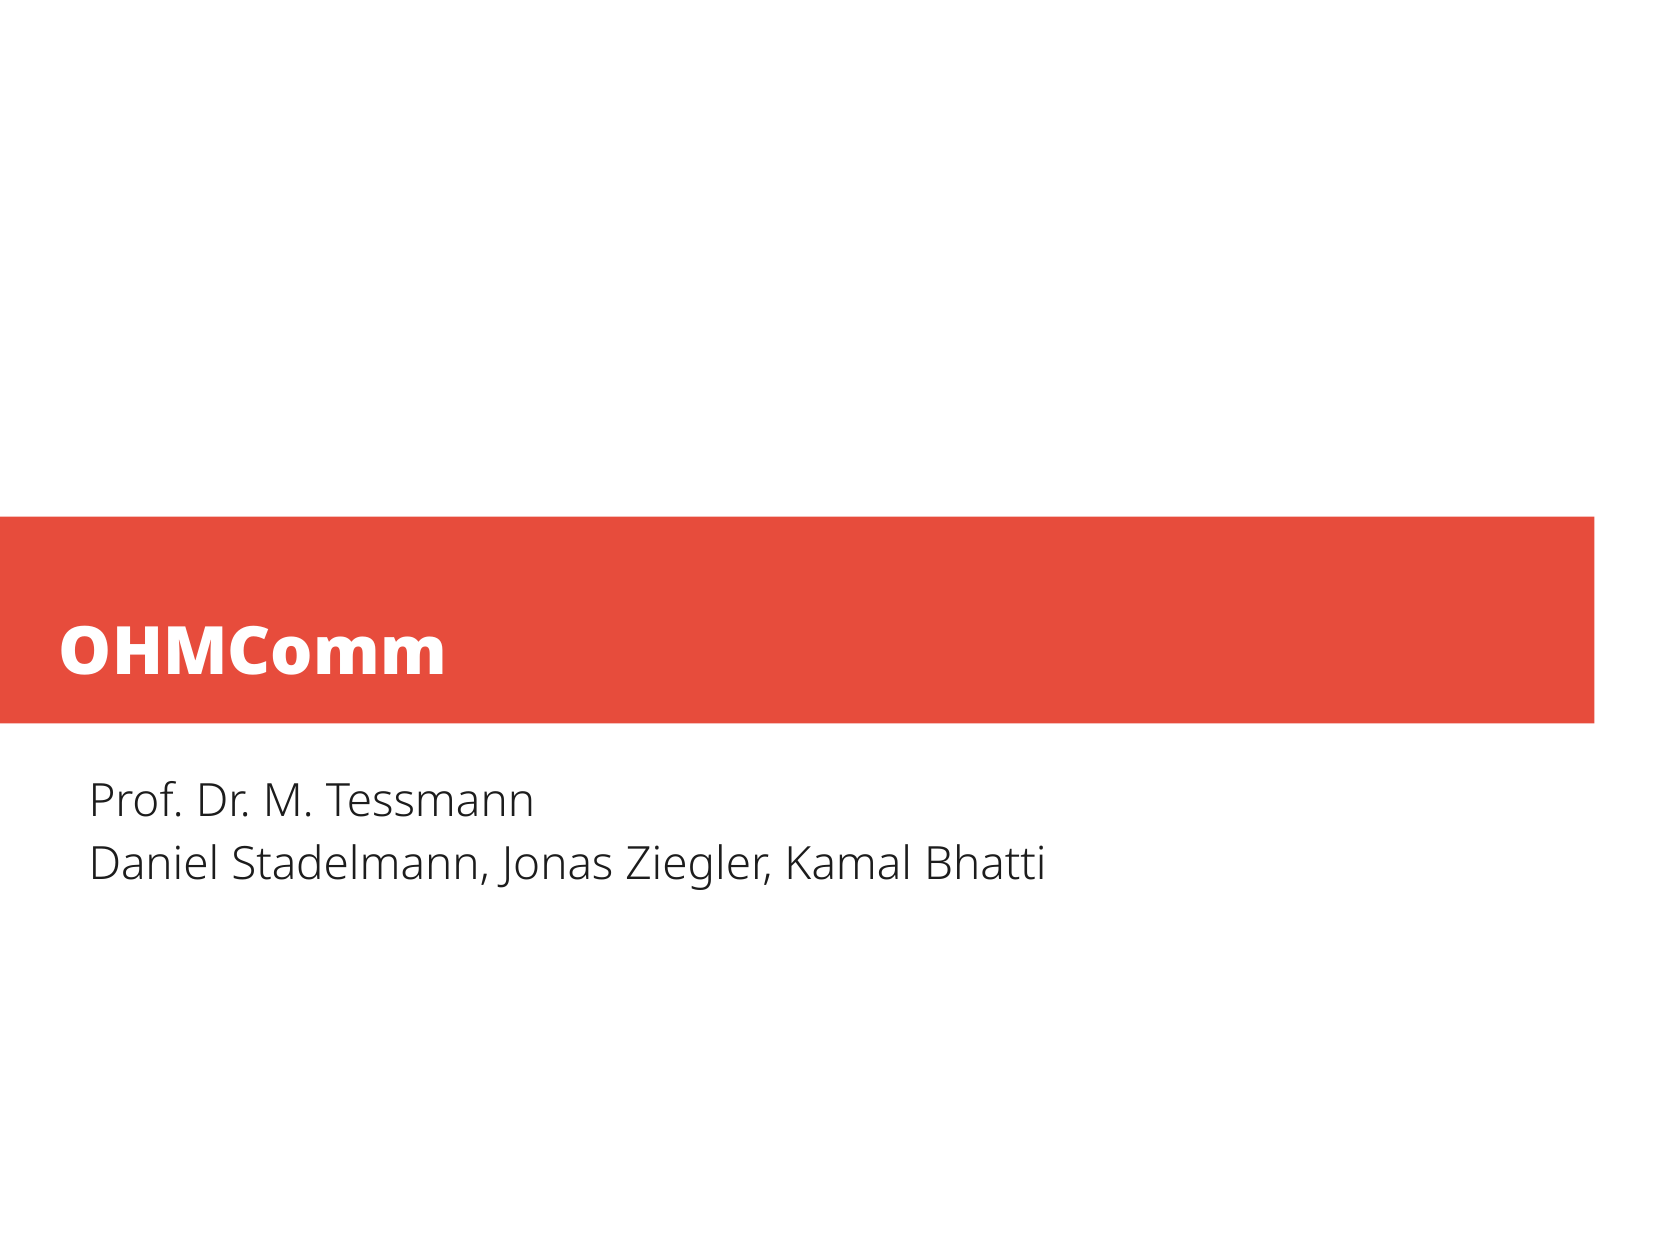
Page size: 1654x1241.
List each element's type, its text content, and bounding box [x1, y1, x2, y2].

title OHMComm [59, 546, 1595, 694]
subtitle Prof. Dr. M. Tessmann Daniel Stadelmann, Jonas Ziegler, Kamal Bhatti [88, 767, 1595, 1182]
